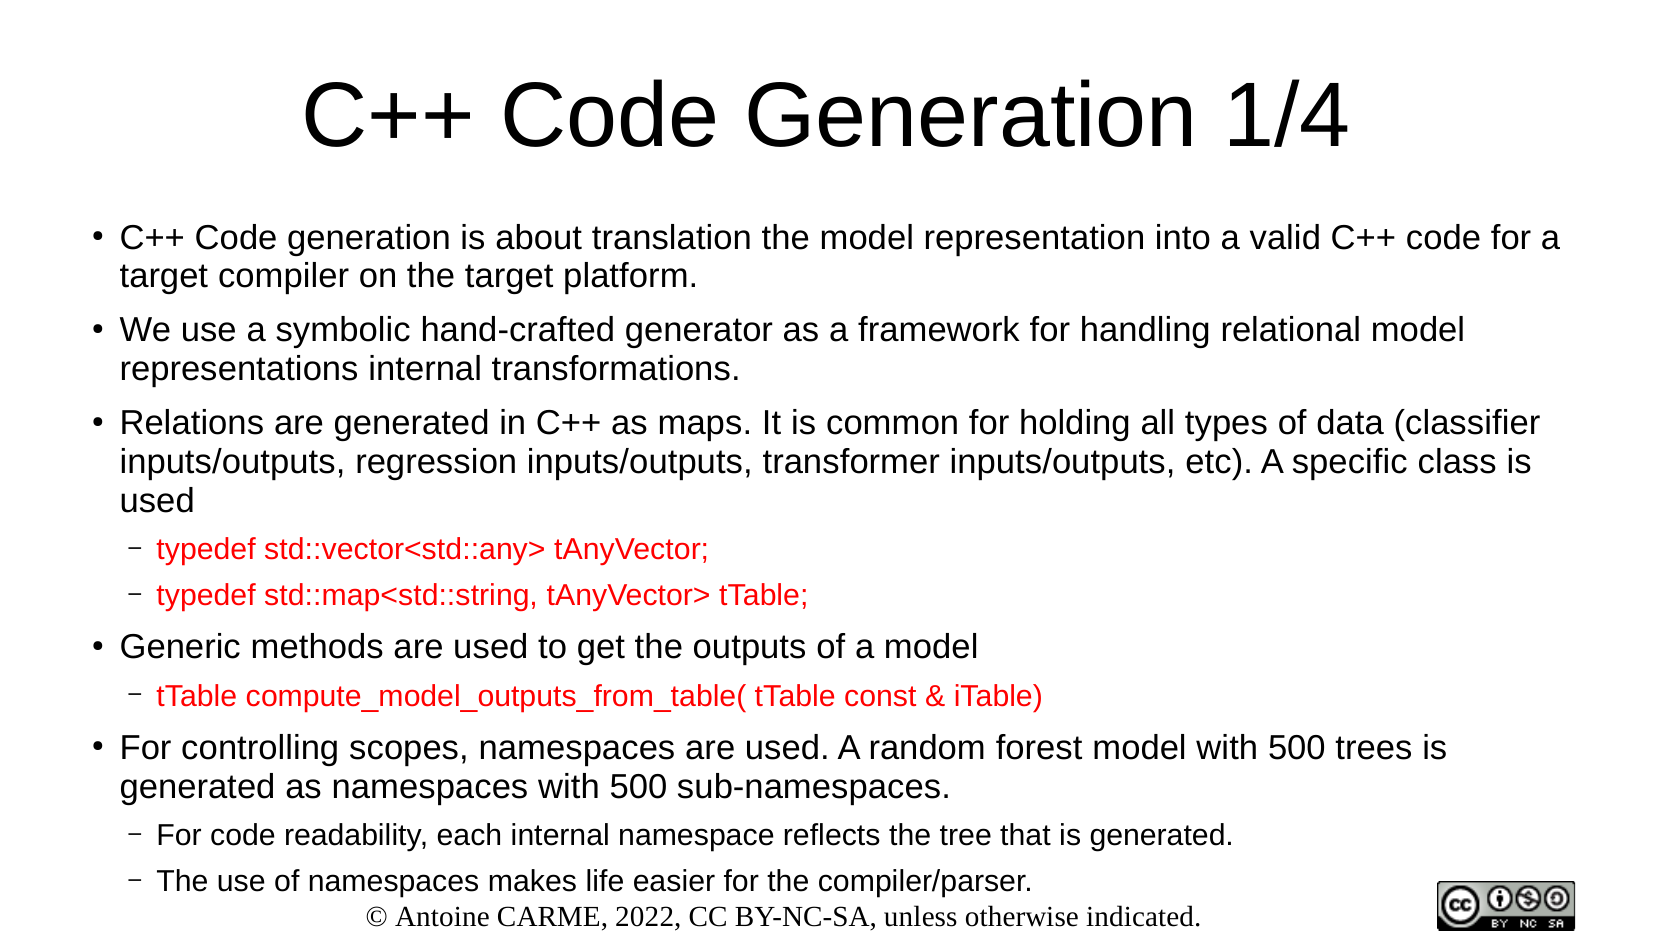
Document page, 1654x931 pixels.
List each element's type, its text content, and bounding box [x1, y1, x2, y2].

title C++ Code Generation 1/4 [82, 37, 1571, 193]
list C++ Code generation is about translation the model representation into a valid C++ code for a target compiler on the target platform. We use a symbolic hand-crafted generator as a framework for handling relational model representations internal transformations. Relations are generated in C++ as maps. It is common for holding all types of data (classifier inputs/outputs, regression inputs/outputs, transformer inputs/outputs, etc). A specific class is used typedef std::vector<std::any> tAnyVector; typedef std::map<std::string, tAnyVector> tTable; Generic methods are used to get the outputs of a model tTable compute_model_outputs_from_table( tTable const & iTable) For controlling scopes, namespaces are used. A random forest model with 500 trees is generated as namespaces with 500 sub-namespaces. For code readability, each internal namespace reflects the tree that is generated. The use of namespaces makes life easier for the compiler/parser. [82, 217, 1571, 901]
picture [1437, 881, 1576, 931]
